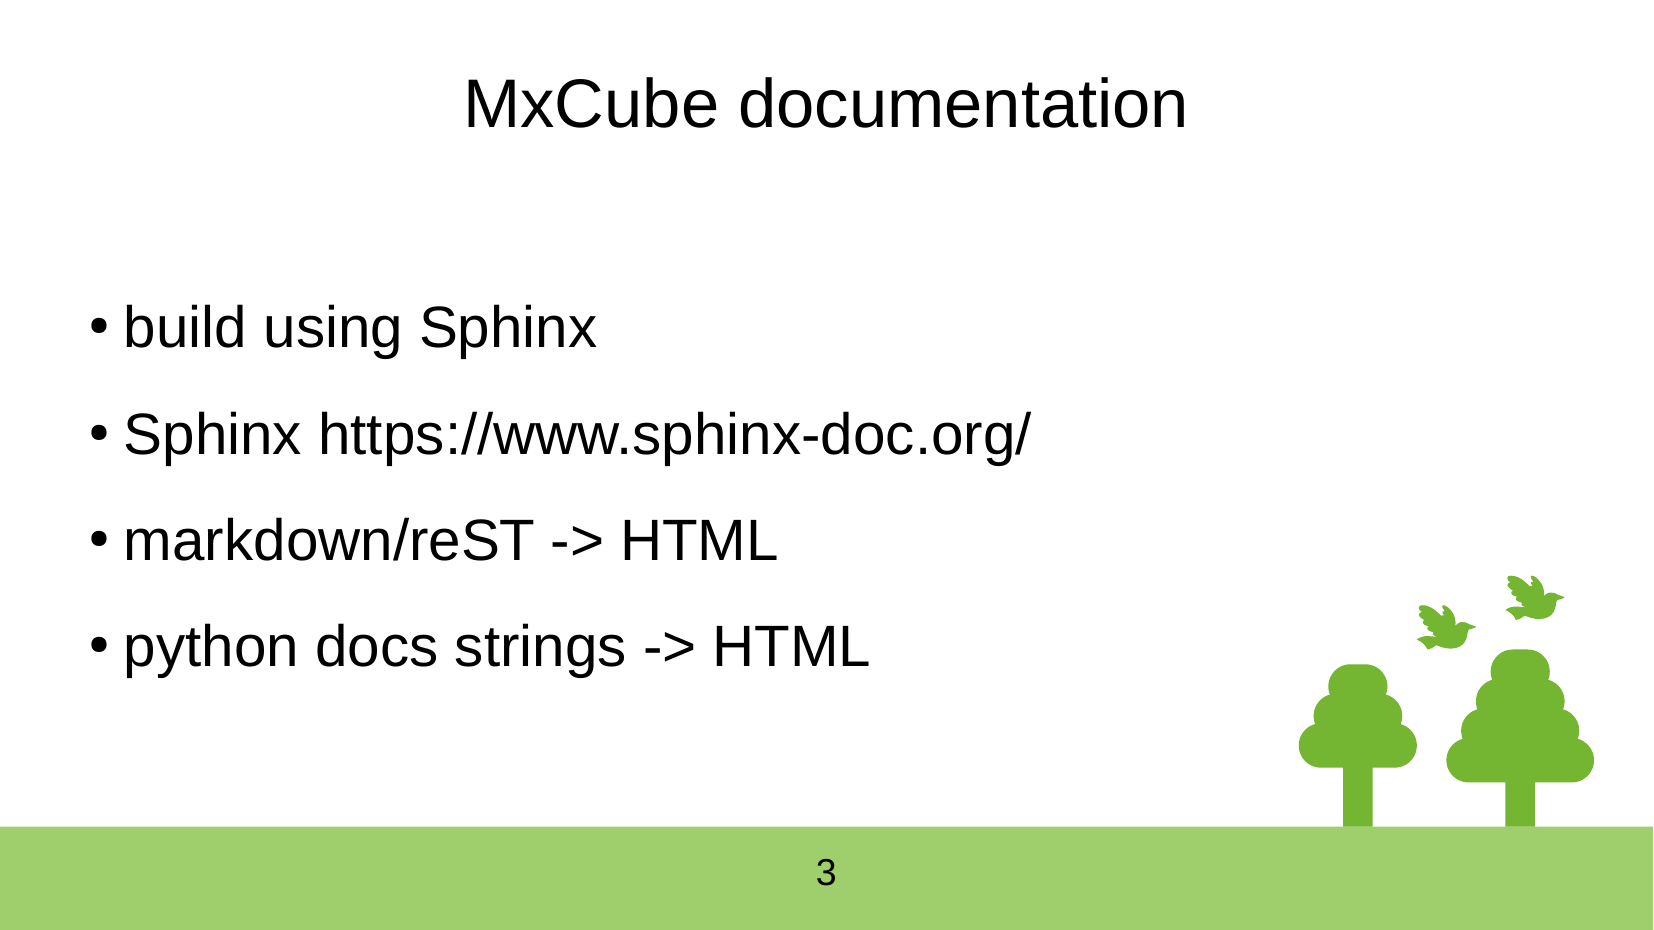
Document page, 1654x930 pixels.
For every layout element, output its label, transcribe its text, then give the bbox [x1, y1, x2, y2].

text_box <number> [17, 844, 1636, 900]
text_box build using Sphinx Sphinx https://www.sphinx-doc.org/ markdown/reST -> HTML python docs strings -> HTML [88, 206, 1565, 768]
title MxCube documentation [88, 29, 1565, 178]
